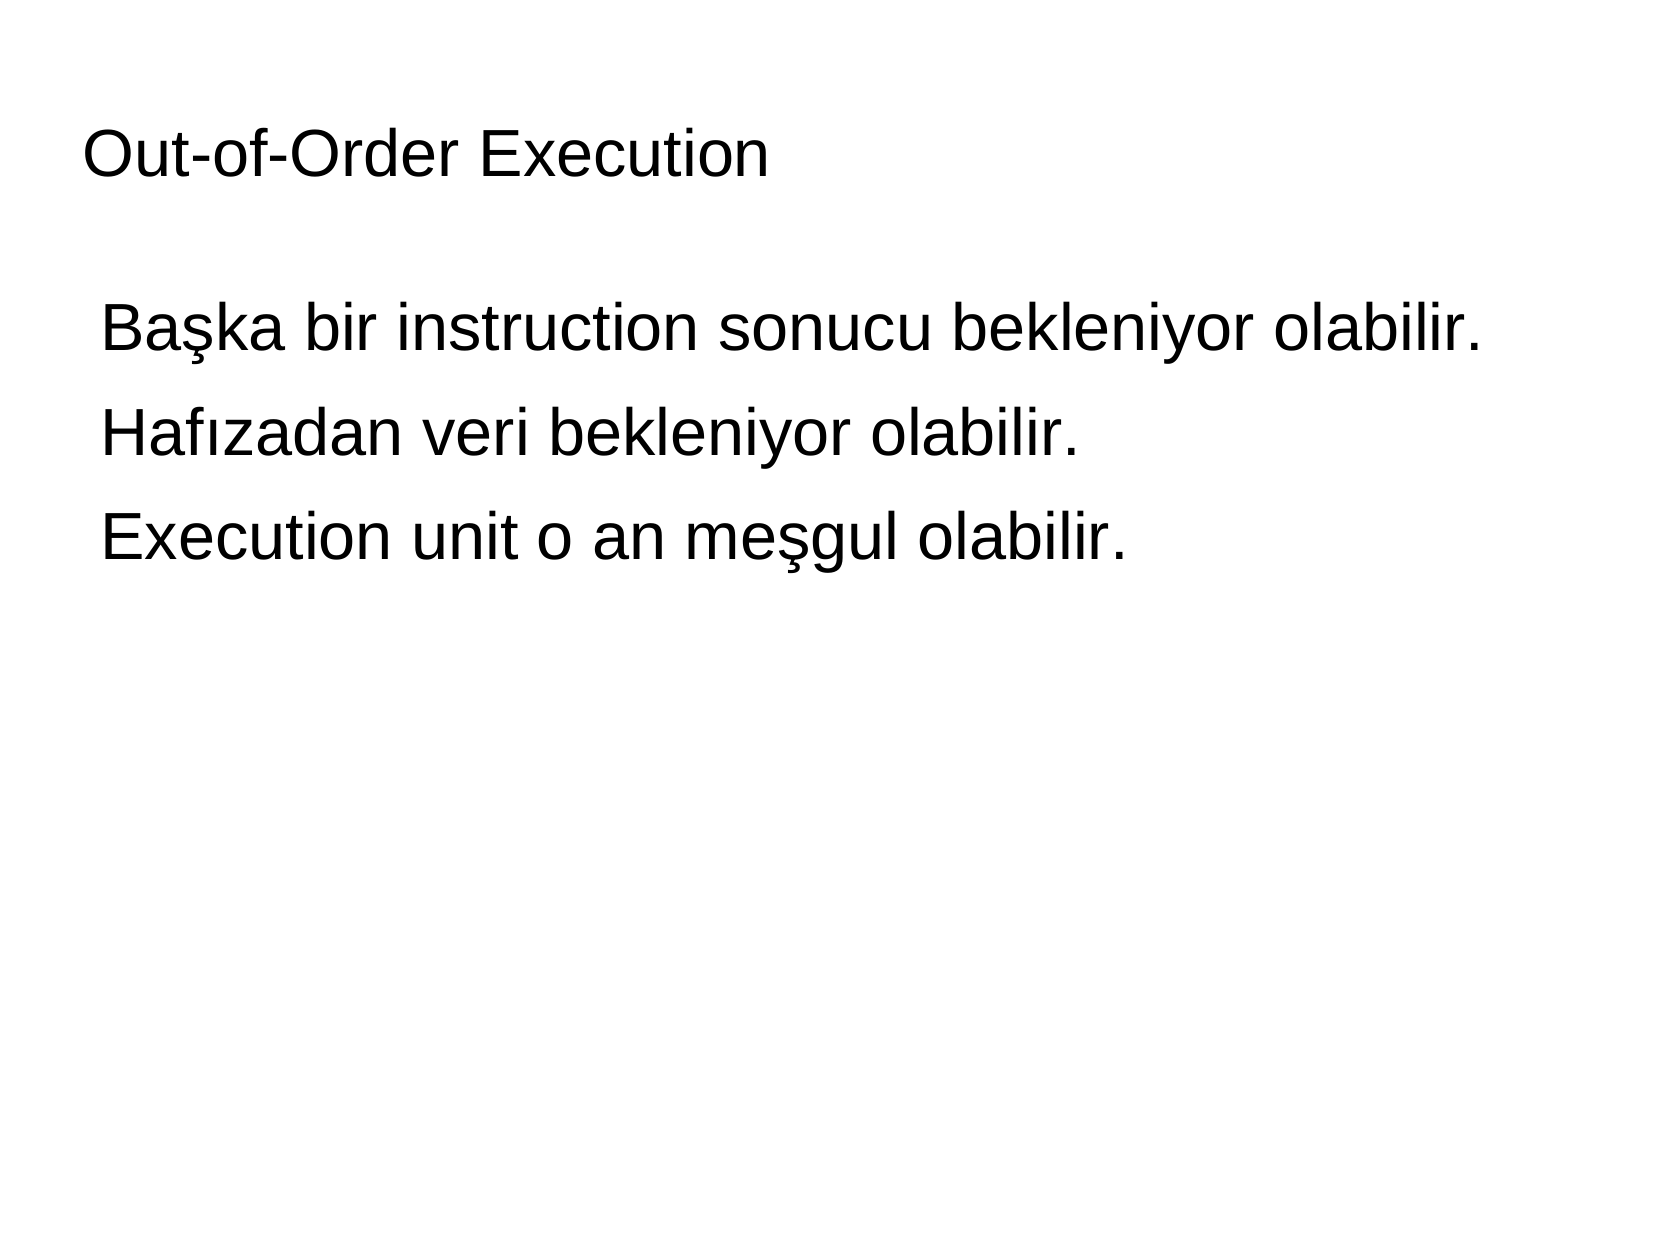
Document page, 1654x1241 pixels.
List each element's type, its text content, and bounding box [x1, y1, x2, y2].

title Out-of-Order Execution [82, 49, 1571, 257]
list Başka bir instruction sonucu bekleniyor olabilir. Hafızadan veri bekleniyor olabilir. Execution unit o an meşgul olabilir. [82, 290, 1571, 1109]
